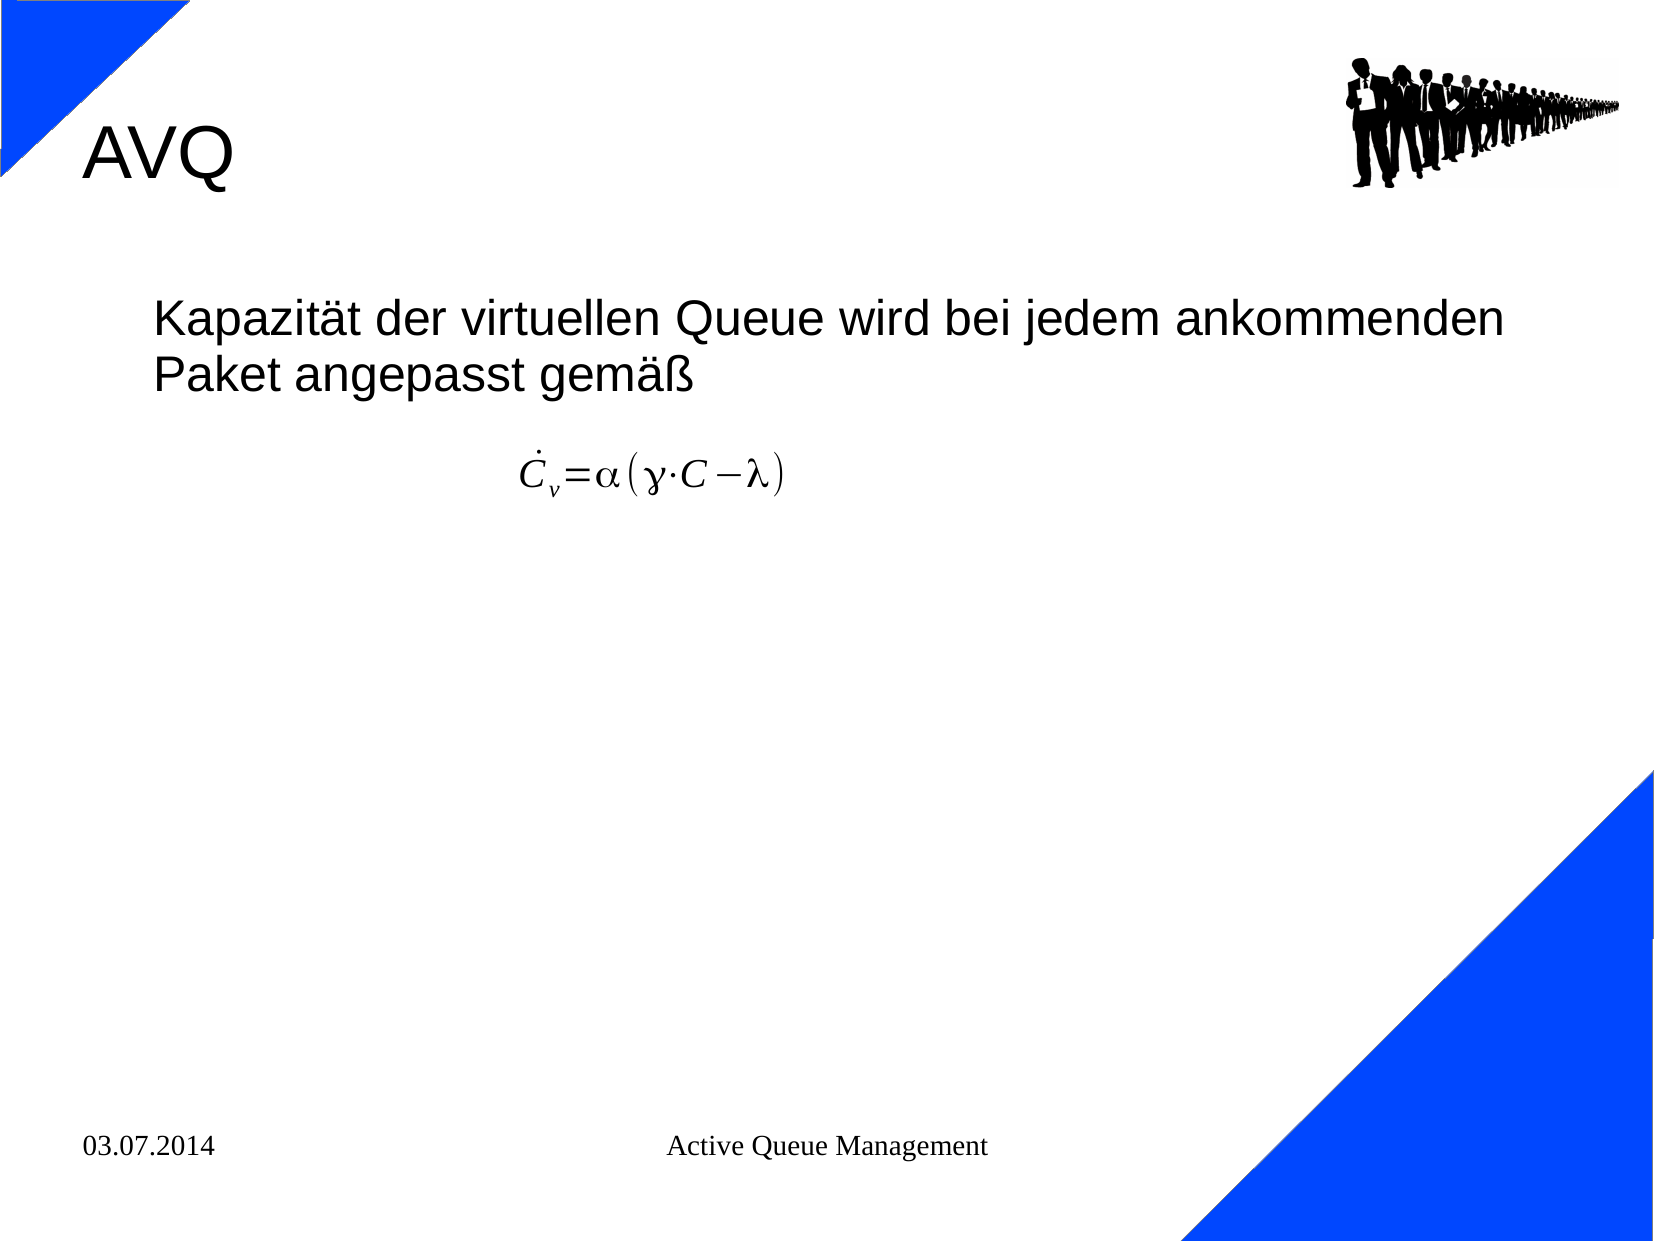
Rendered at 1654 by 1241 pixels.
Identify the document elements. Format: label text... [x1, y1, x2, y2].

list Kapazität der virtuellen Queue wird bei jedem ankommenden Paket angepasst gemäß [82, 290, 1571, 1109]
text_box [0, 0, 190, 177]
picture [1346, 58, 1619, 188]
title AVQ [82, 49, 1571, 257]
text_box [1180, 770, 1654, 1241]
chart [507, 448, 797, 503]
